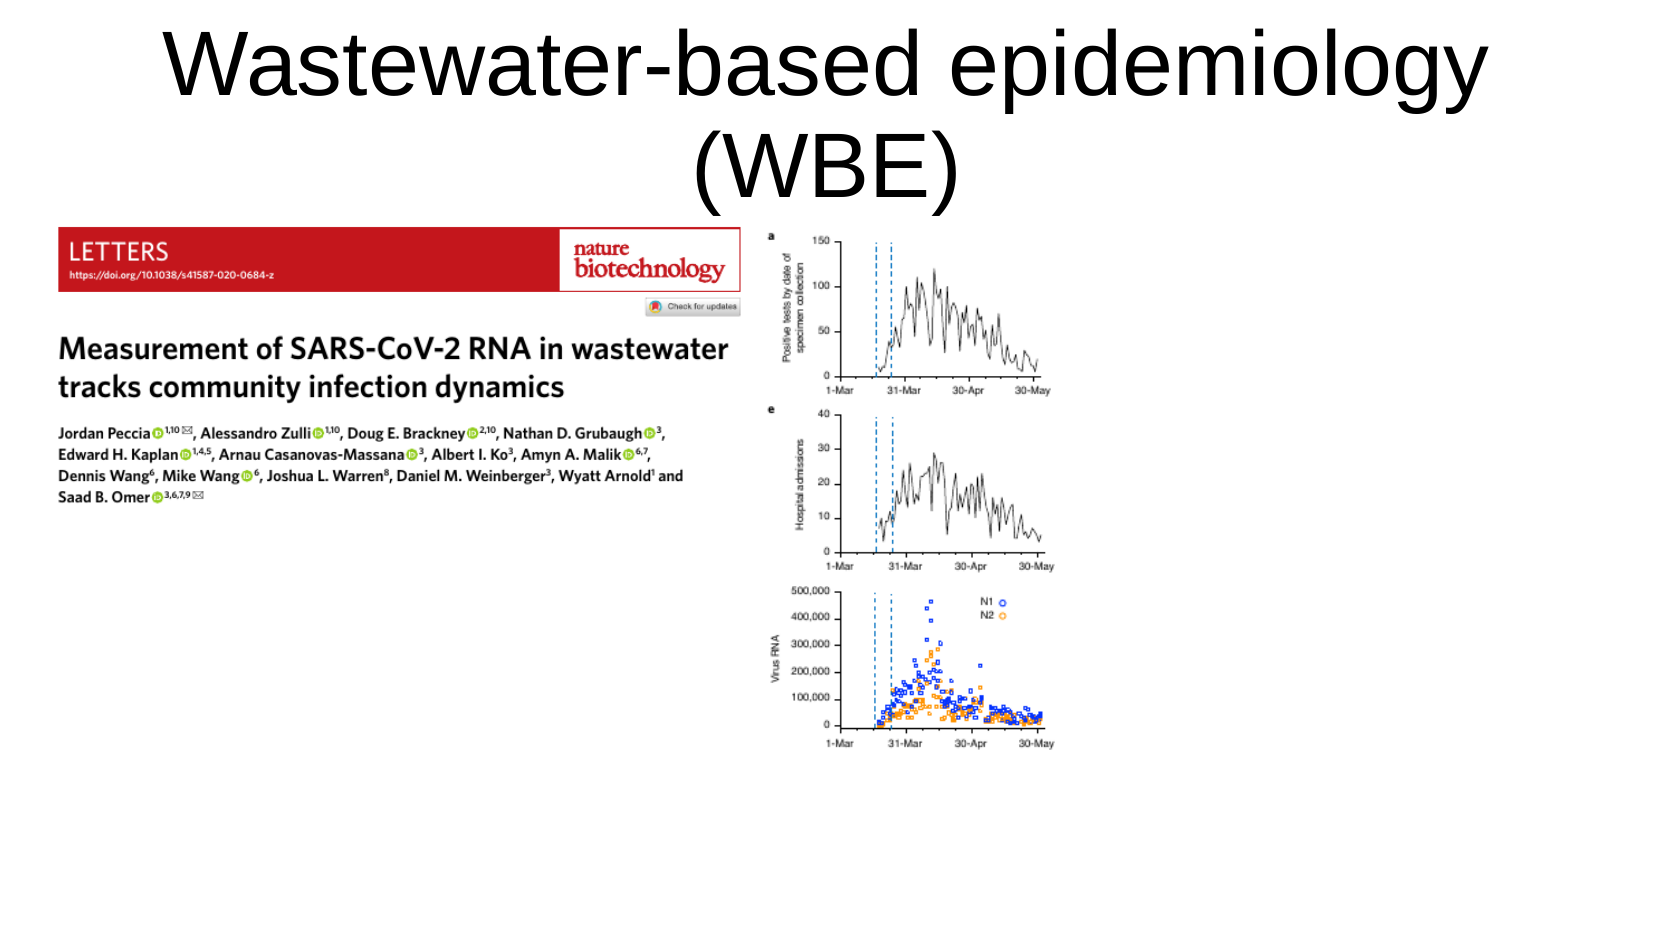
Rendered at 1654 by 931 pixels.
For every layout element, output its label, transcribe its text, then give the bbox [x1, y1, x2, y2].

title Wastewater-based epidemiology (WBE) [82, 12, 1571, 218]
picture [765, 225, 1070, 754]
picture [45, 217, 754, 517]
